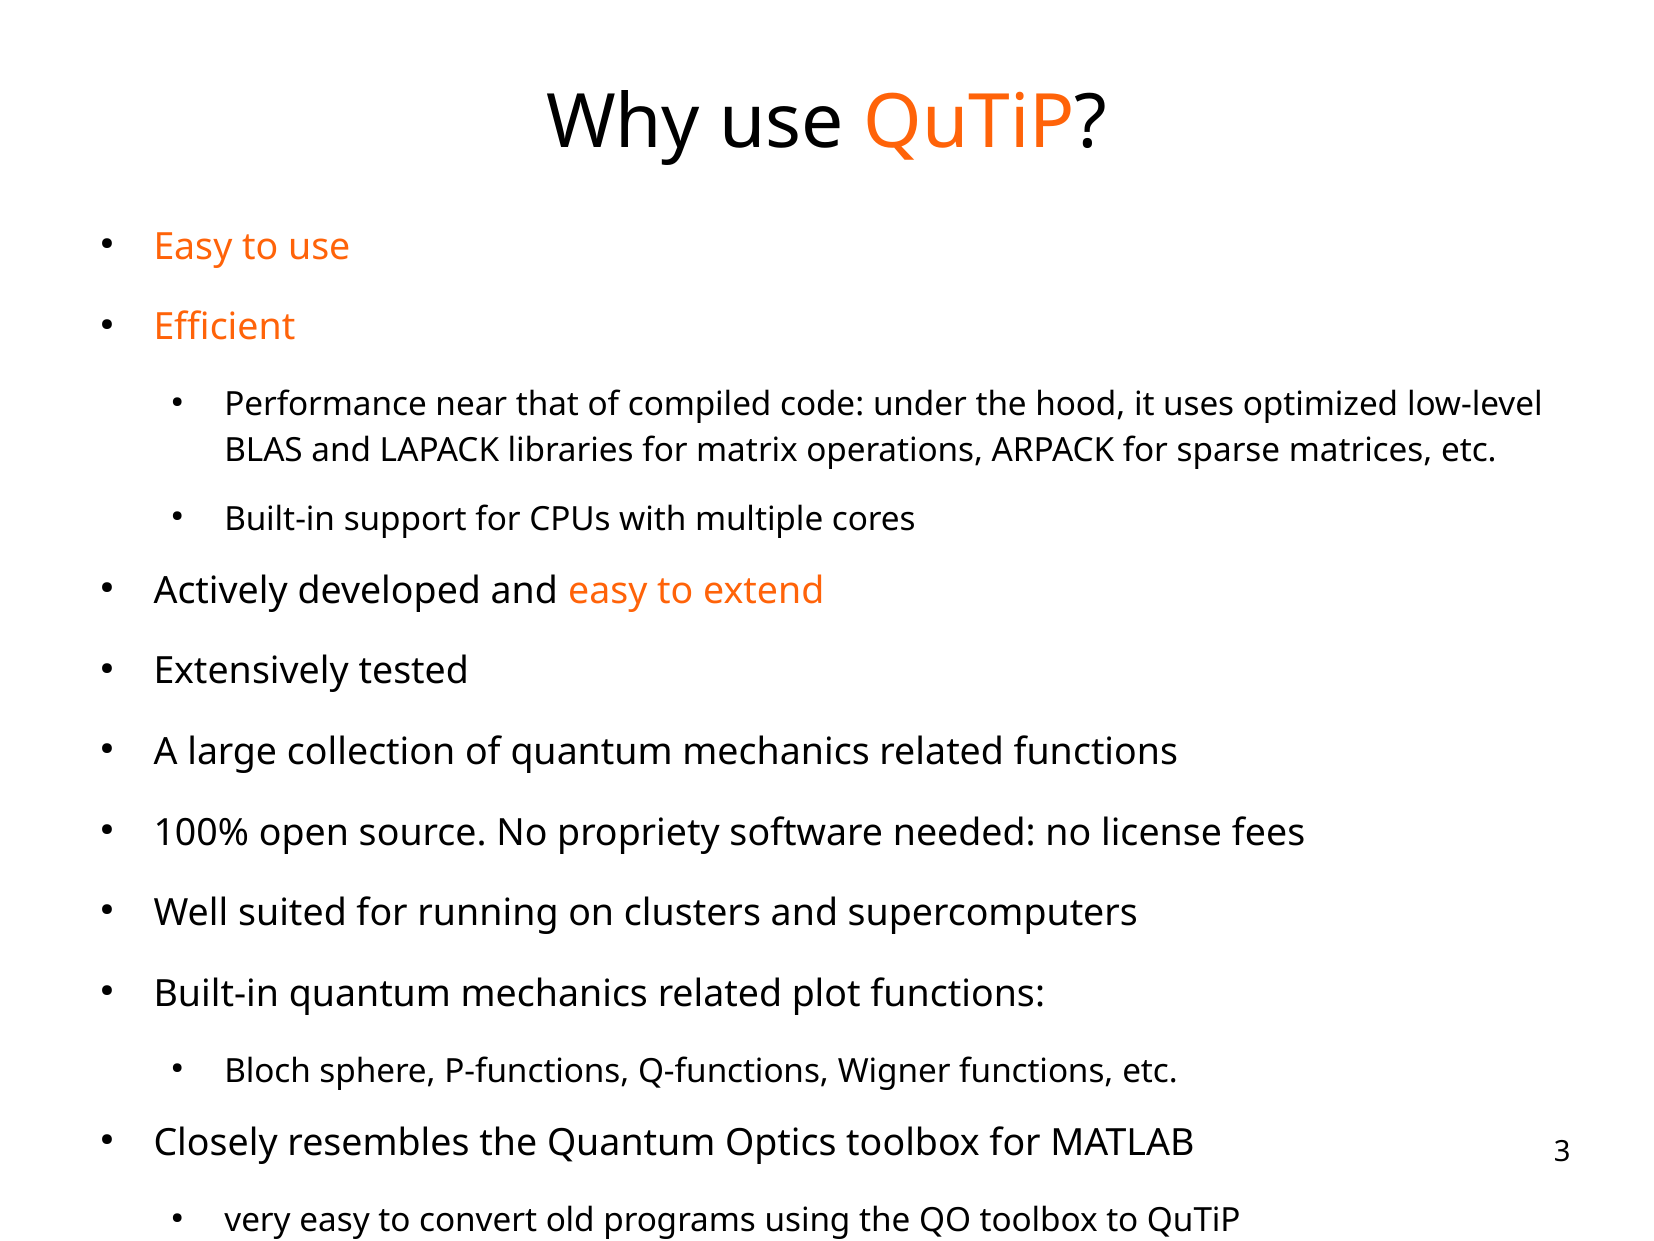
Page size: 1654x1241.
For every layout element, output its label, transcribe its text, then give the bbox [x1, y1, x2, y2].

title Why use QuTiP? [82, 49, 1571, 188]
list Easy to use Efficient Performance near that of compiled code: under the hood, it uses optimized low-level BLAS and LAPACK libraries for matrix operations, ARPACK for sparse matrices, etc. Built-in support for CPUs with multiple cores Actively developed and easy to extend Extensively tested A large collection of quantum mechanics related functions 100% open source. No propriety software needed: no license fees Well suited for running on clusters and supercomputers Built-in quantum mechanics related plot functions: Bloch sphere, P-functions, Q-functions, Wigner functions, etc. Closely resembles the Quantum Optics toolbox for MATLAB very easy to convert old programs using the QO toolbox to QuTiP [82, 219, 1571, 1163]
